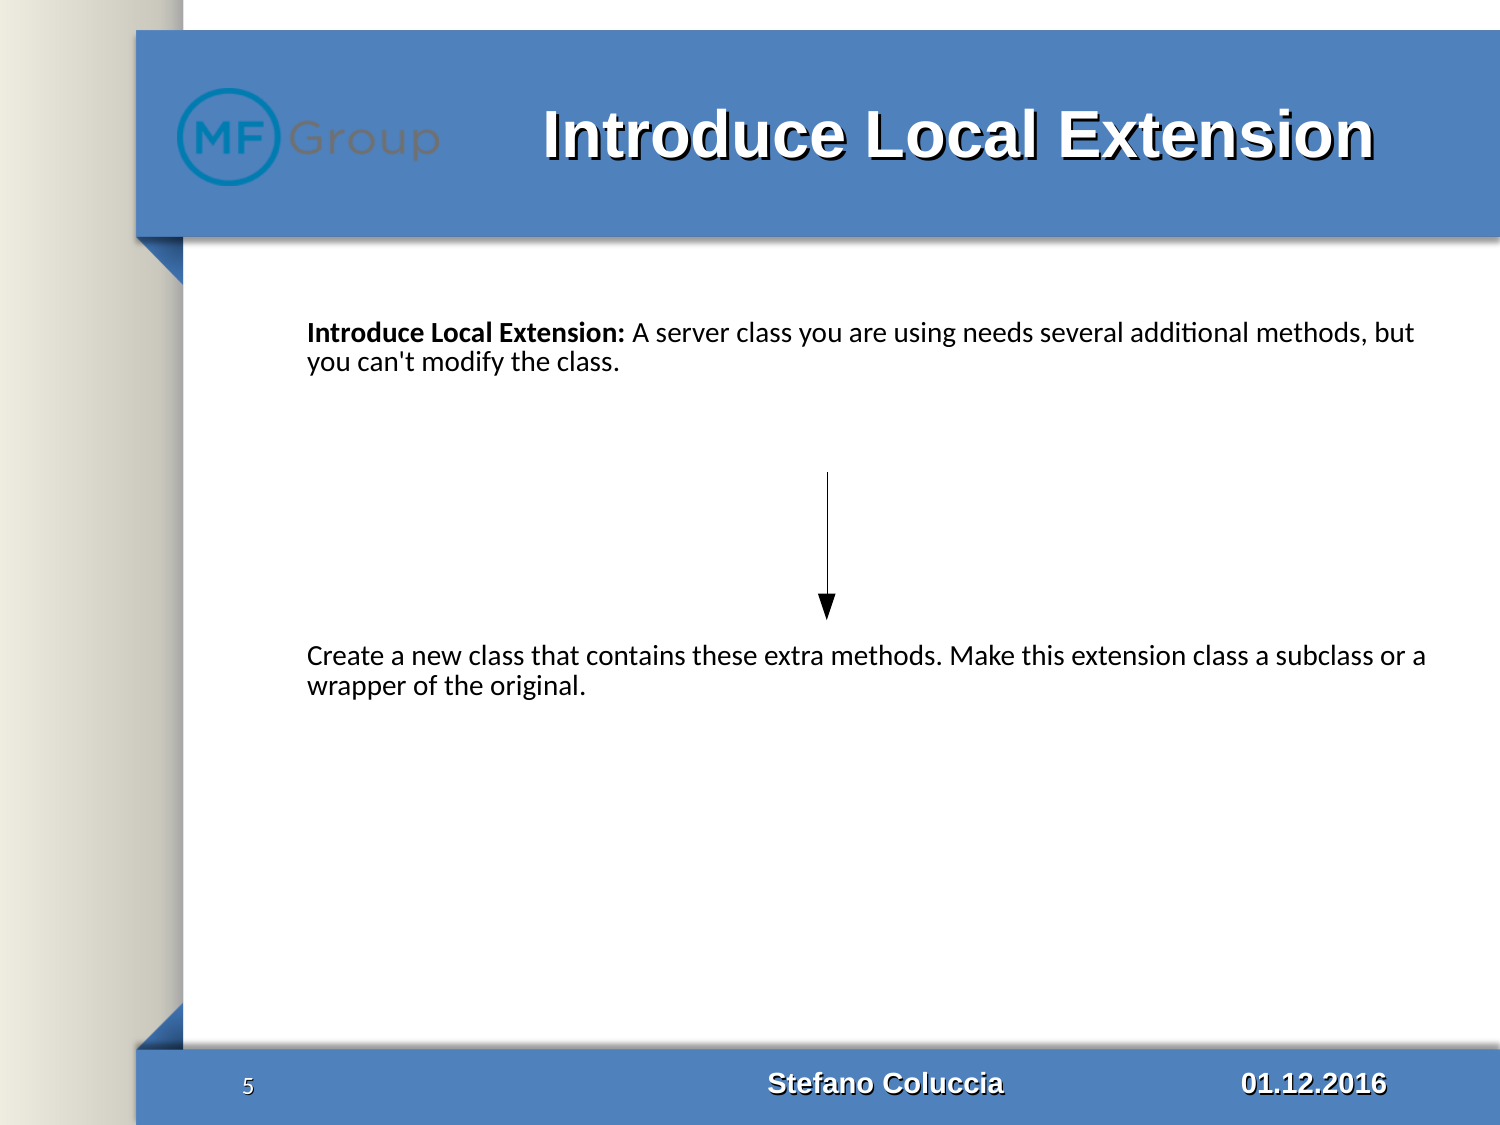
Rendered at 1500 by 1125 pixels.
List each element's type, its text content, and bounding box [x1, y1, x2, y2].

list Introduce Local Extension: A server class you are using needs several additional methods, but you can't modify the class. Create a new class that contains these extra methods. Make this extension class a subclass or a wrapper of the original. [236, 261, 1453, 975]
picture [0, 0, 1500, 1125]
title Stefano Coluccia [738, 1062, 1034, 1105]
title 01.12.2016 [1151, 1062, 1477, 1105]
title Introduce Local Extension [472, 57, 1447, 211]
